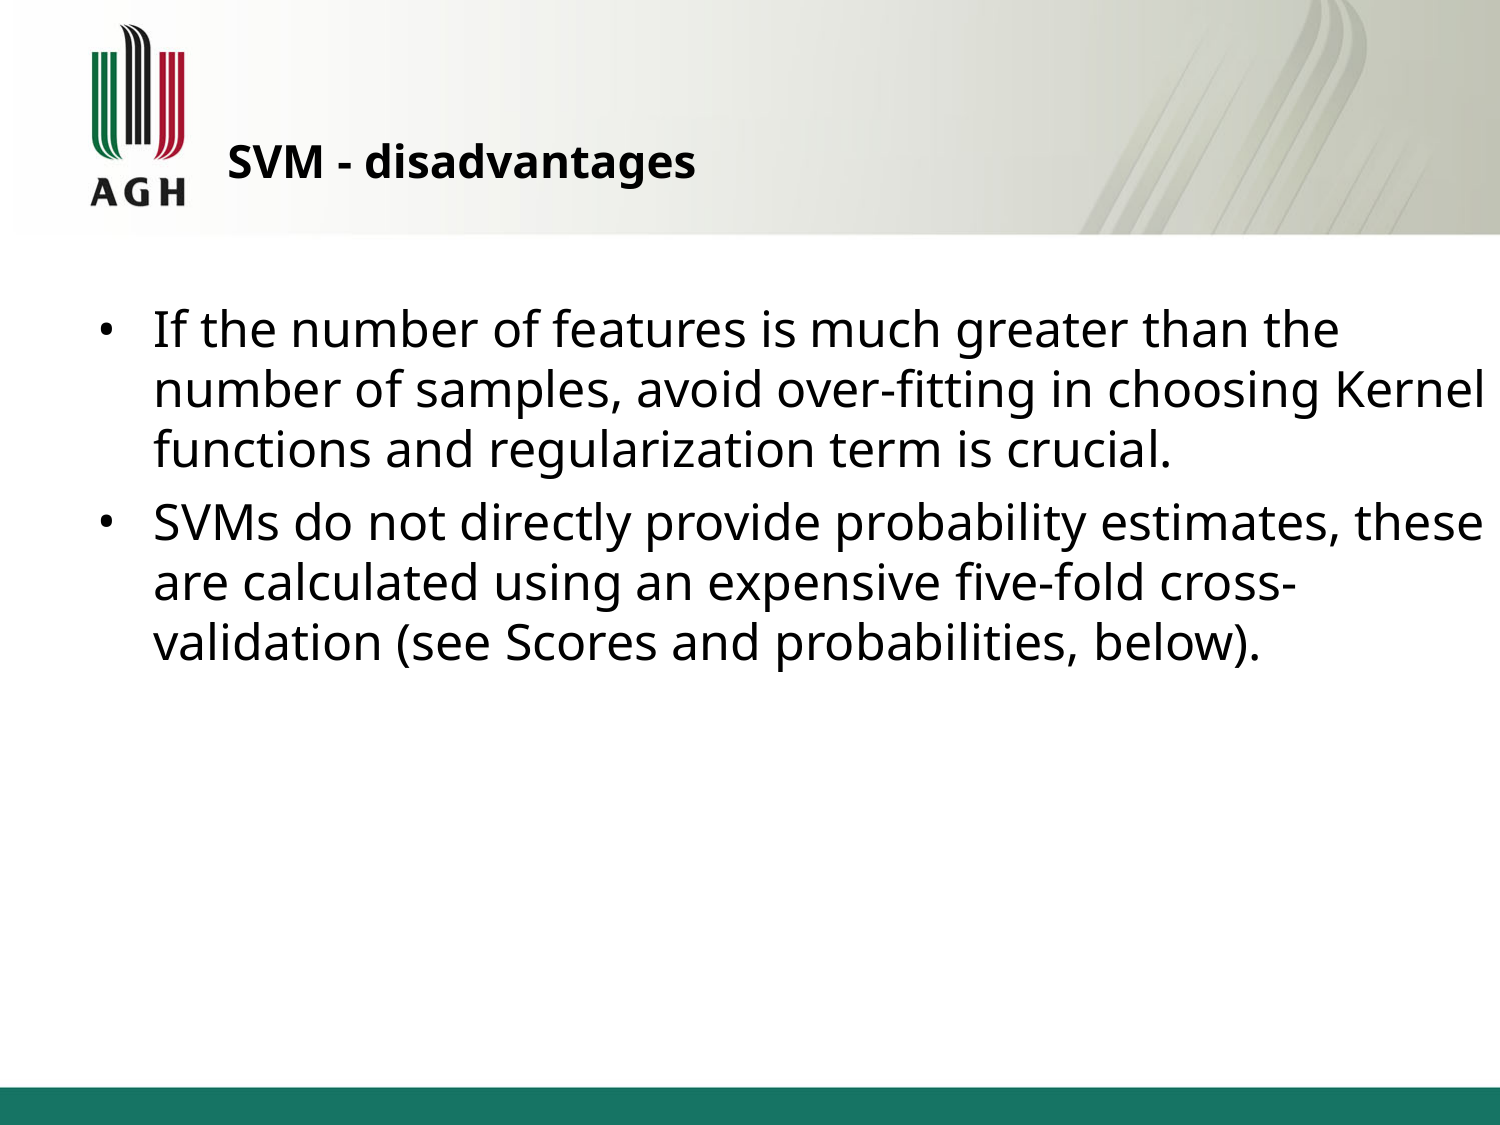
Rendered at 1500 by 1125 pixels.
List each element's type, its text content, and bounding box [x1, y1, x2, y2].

picture [0, 0, 1500, 1125]
text_box SVM - disadvantages [212, 125, 1500, 196]
text_box If the number of features is much greater than the number of samples, avoid over-fitting in choosing Kernel functions and regularization term is crucial. SVMs do not directly provide probability estimates, these are calculated using an expensive five-fold cross-validation (see Scores and probabilities, below). [82, 290, 1500, 1010]
